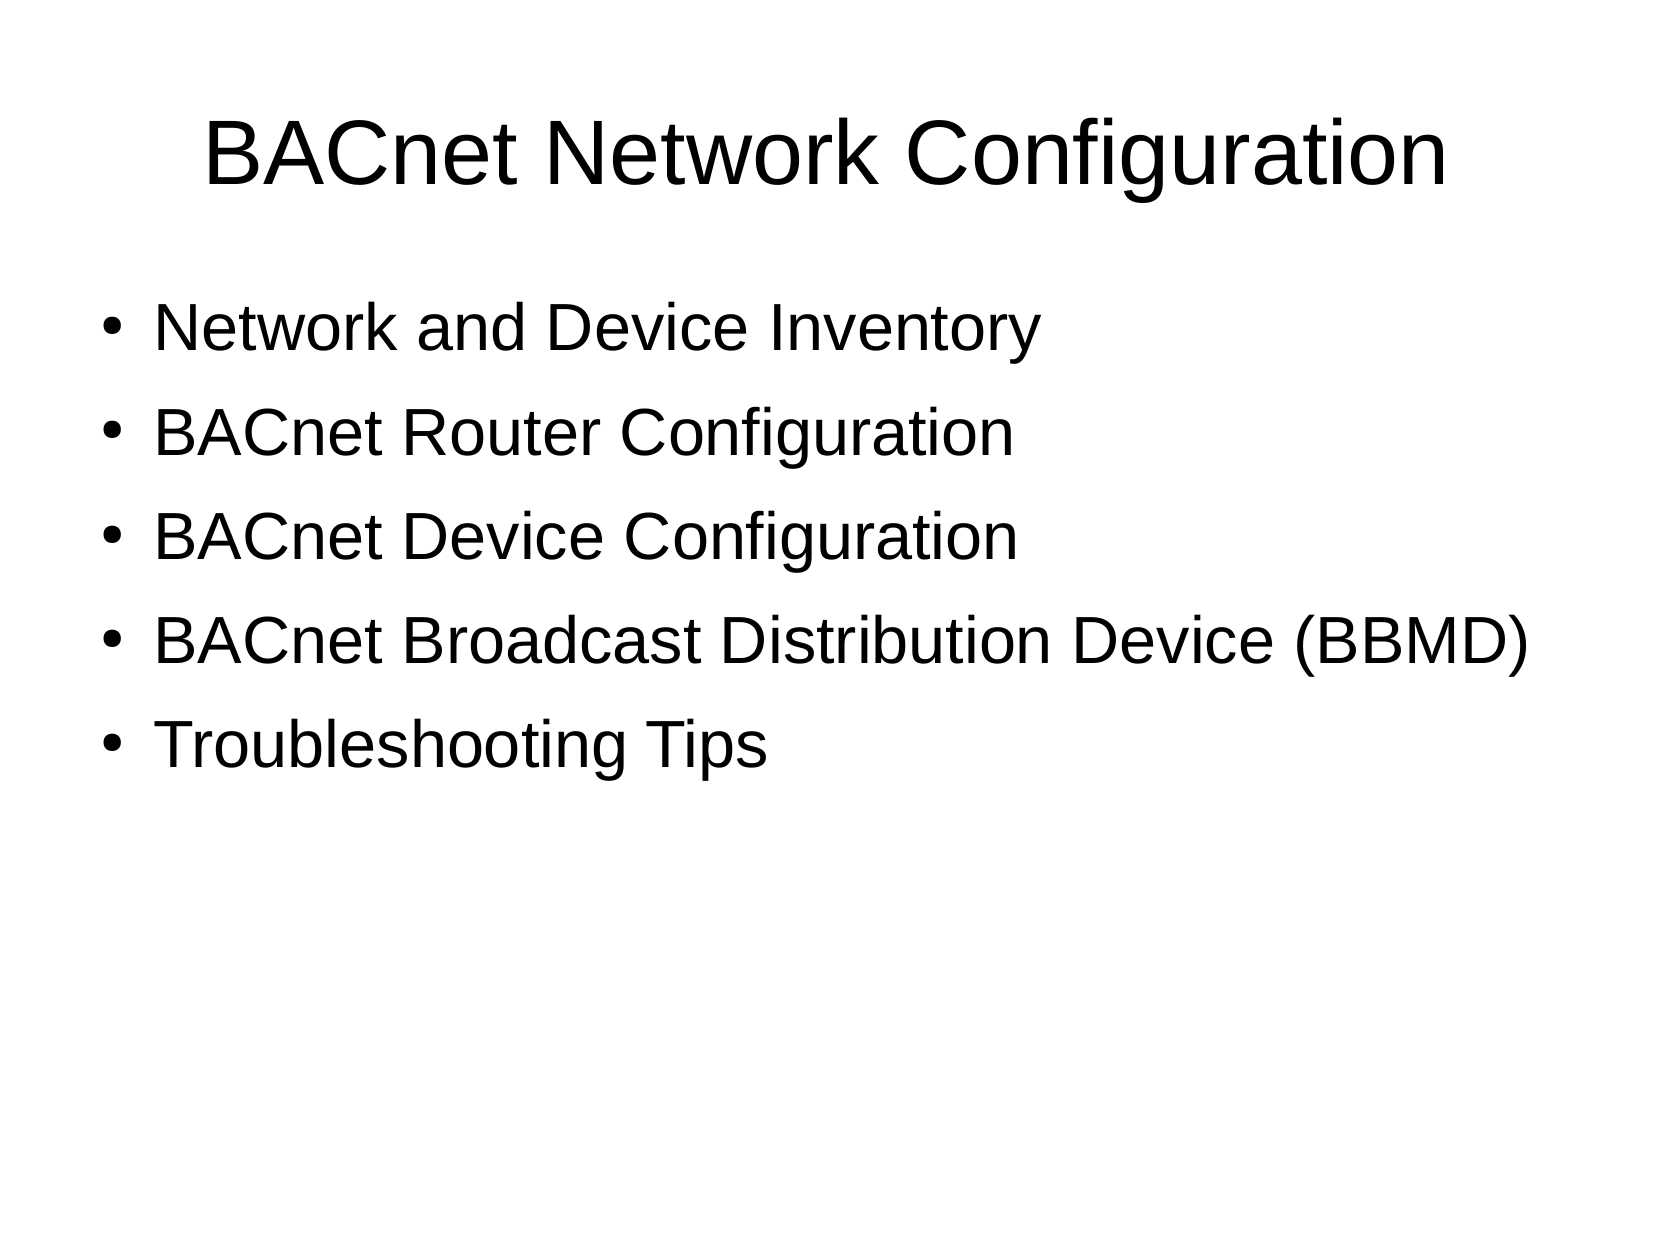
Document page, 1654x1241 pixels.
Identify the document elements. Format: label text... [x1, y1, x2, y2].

title BACnet Network Configuration [82, 56, 1571, 250]
list Network and Device Inventory BACnet Router Configuration BACnet Device Configuration BACnet Broadcast Distribution Device (BBMD) Troubleshooting Tips [82, 290, 1571, 1094]
